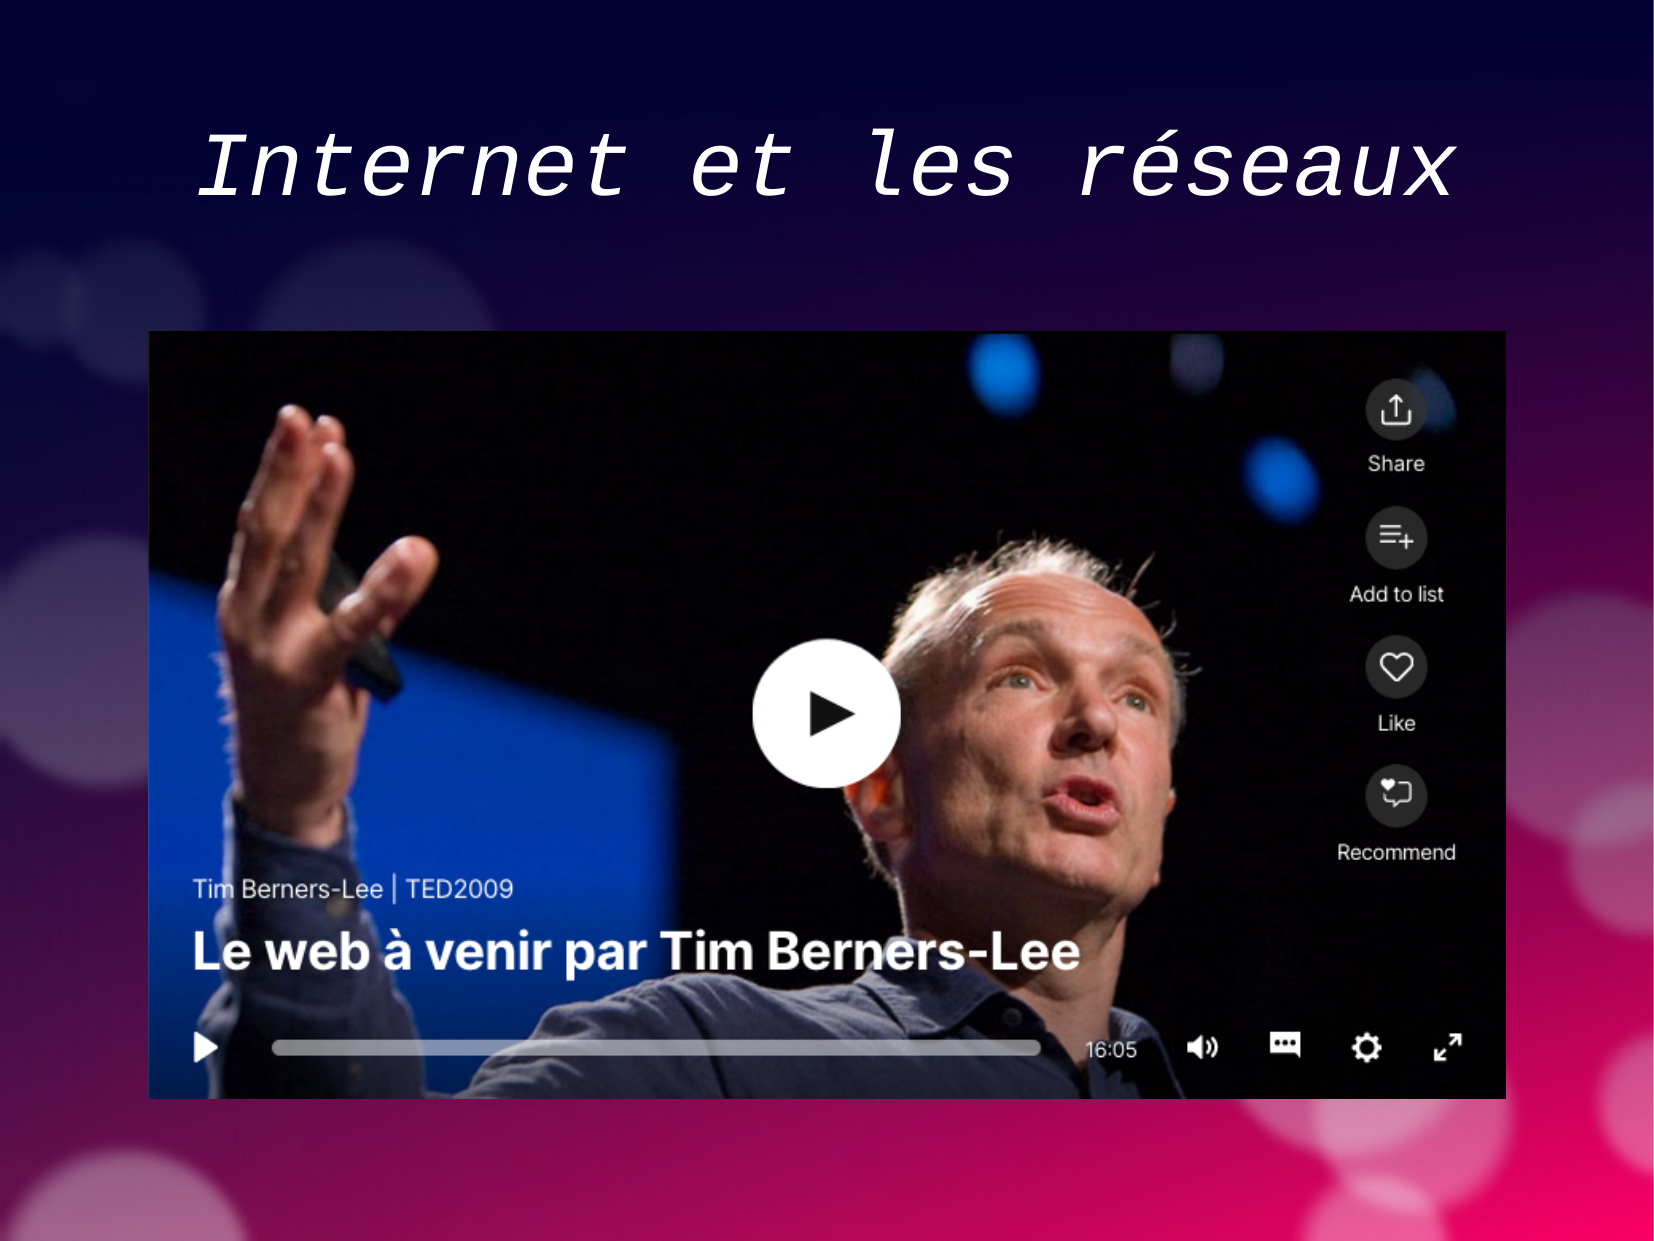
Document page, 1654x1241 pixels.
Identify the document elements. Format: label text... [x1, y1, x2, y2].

title Internet et les réseaux [82, 66, 1571, 275]
picture [0, 0, 1654, 1241]
